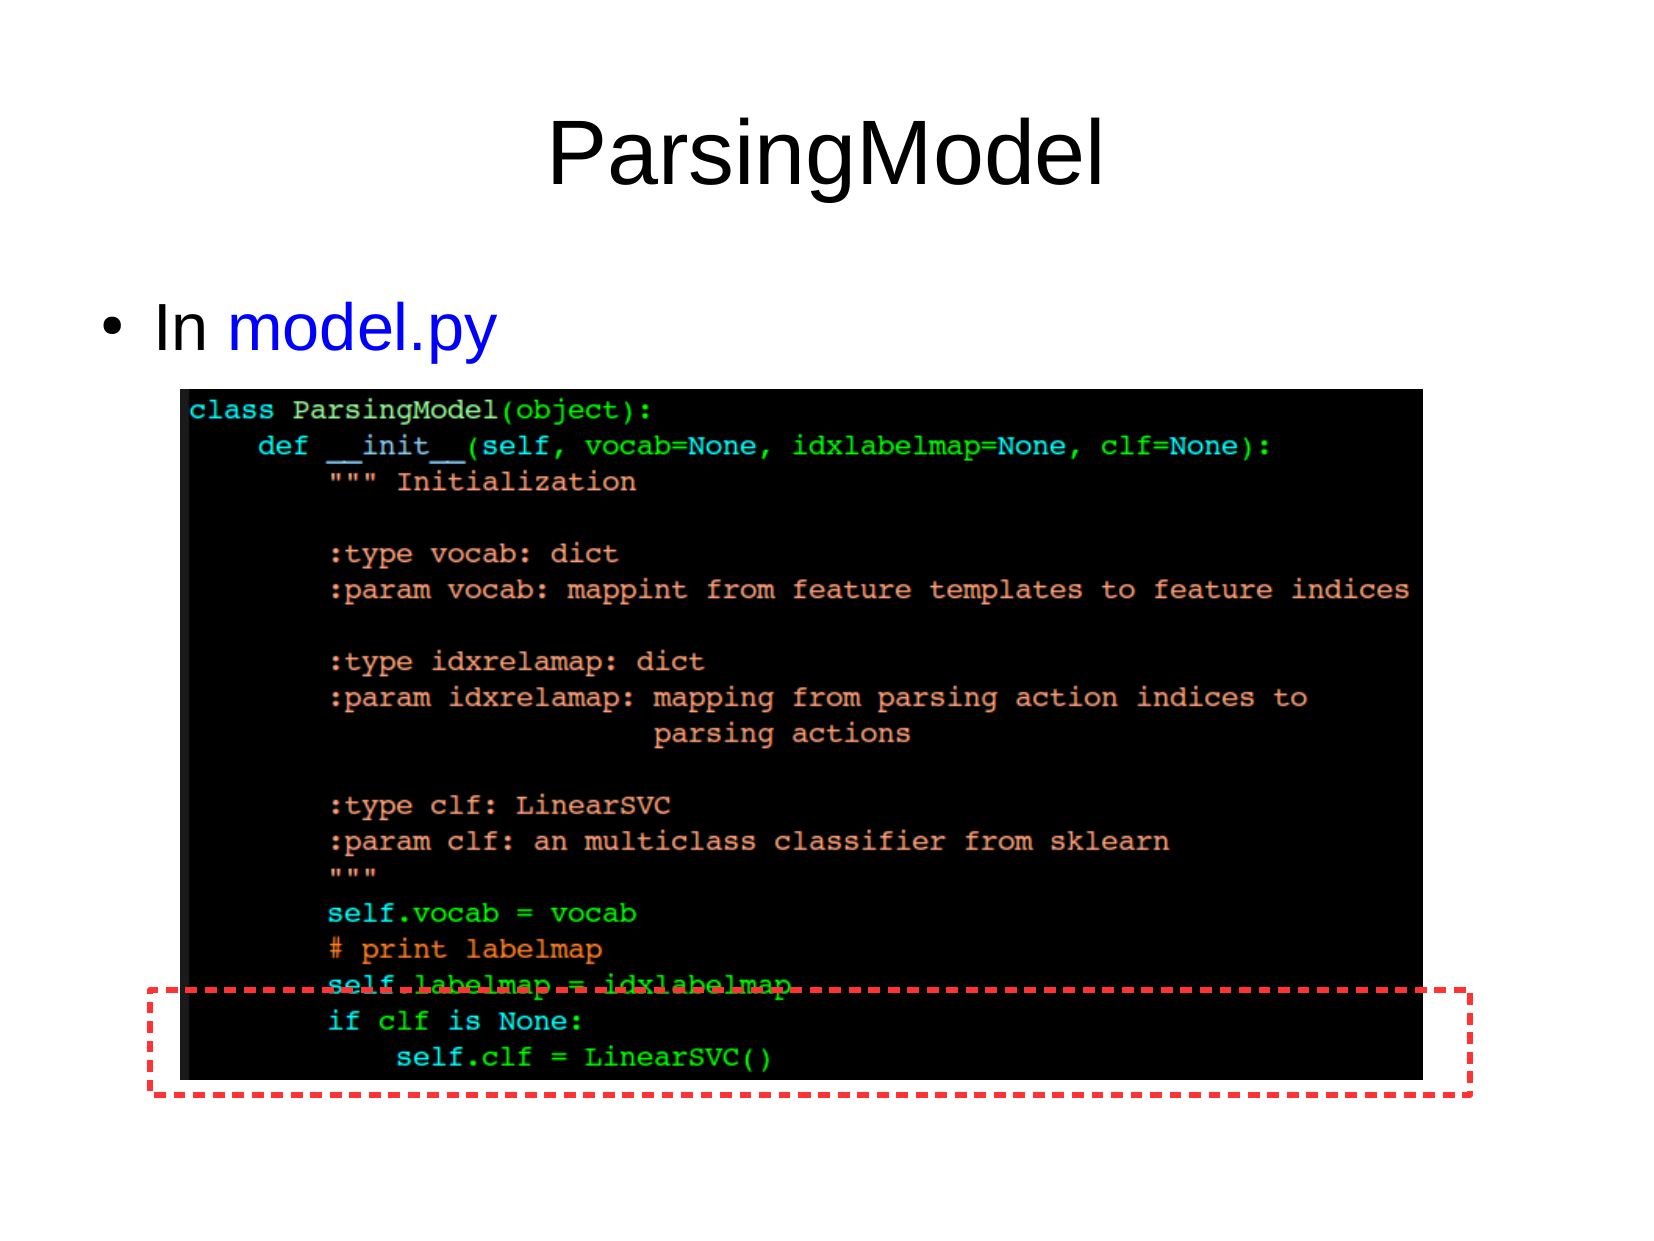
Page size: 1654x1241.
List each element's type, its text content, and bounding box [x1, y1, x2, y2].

title ParsingModel [82, 49, 1571, 257]
list In model.py [82, 290, 1571, 1010]
picture [180, 1010, 1423, 1081]
